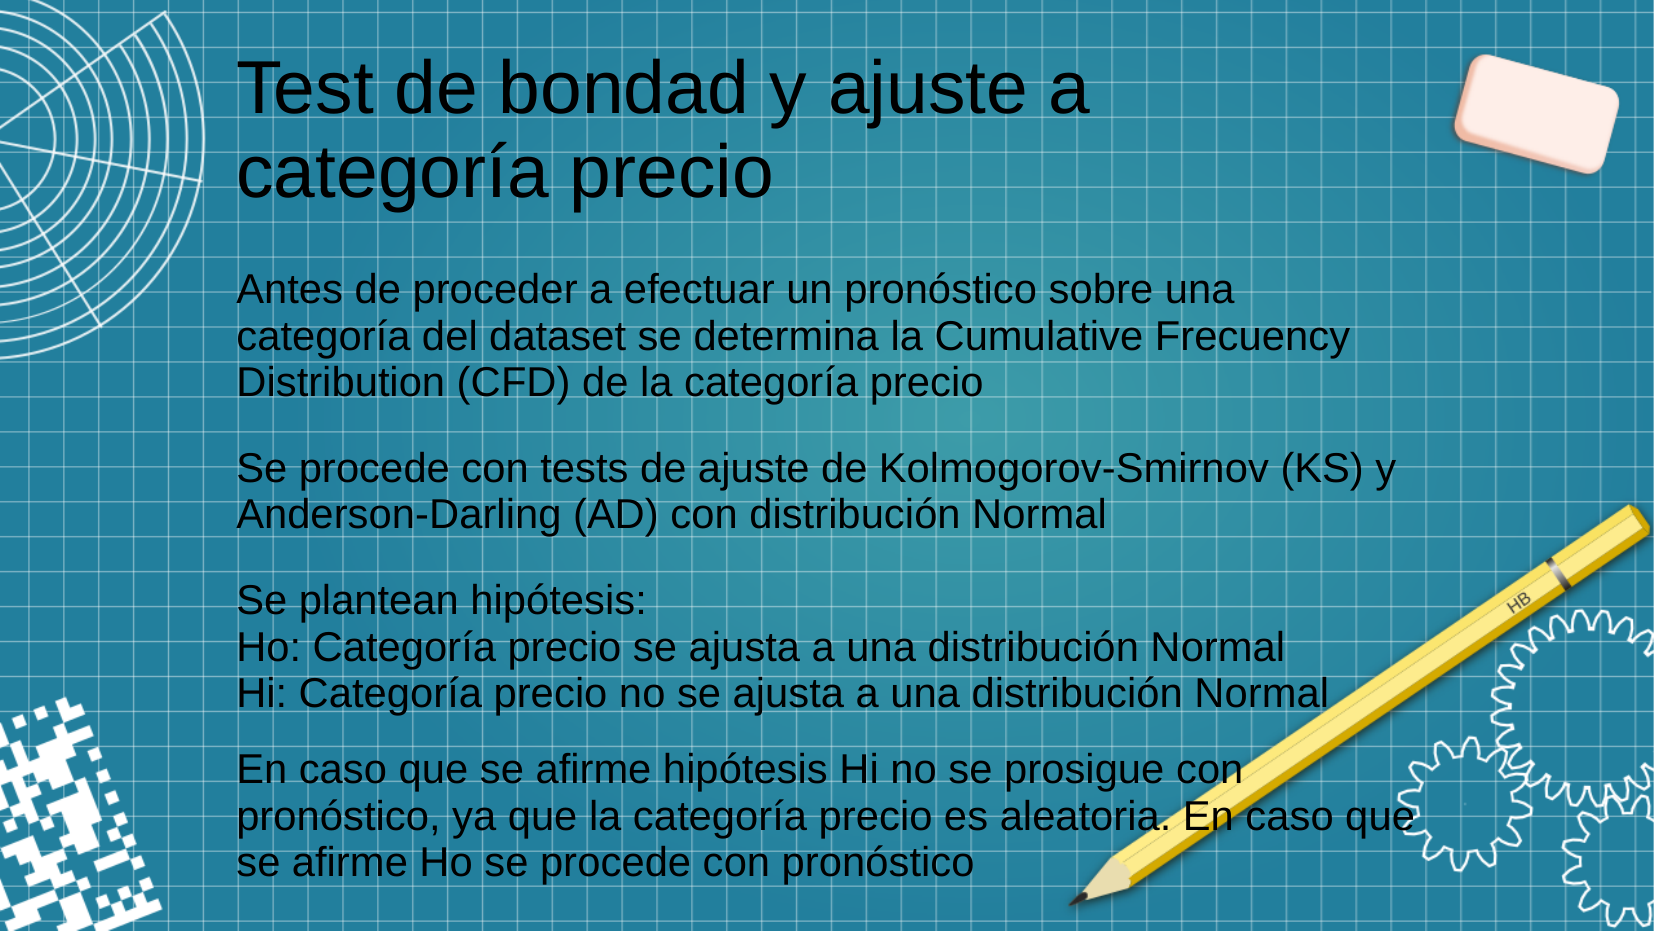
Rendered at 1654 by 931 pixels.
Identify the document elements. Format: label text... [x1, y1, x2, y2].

title Antes de proceder a efectuar un pronóstico sobre una categoría del dataset se determina la Cumulative Frecuency Distribution (CFD) de la categoría precio [236, 258, 1418, 413]
title Se procede con tests de ajuste de Kolmogorov-Smirnov (KS) y Anderson-Darling (AD) con distribución Normal [236, 413, 1418, 568]
title Se plantean hipótesis: Ho: Categoría precio se ajusta a una distribución Normal Hi: Categoría precio no se ajusta a una distribución Normal [236, 568, 1418, 725]
title Test de bondad y ajuste a categoría precio [236, 45, 1418, 214]
title En caso que se afirme hipótesis Hi no se prosigue con pronóstico, ya que la categoría precio es aleatoria. En caso que se afirme Ho se procede con pronóstico [236, 738, 1418, 894]
picture [0, 0, 1654, 931]
